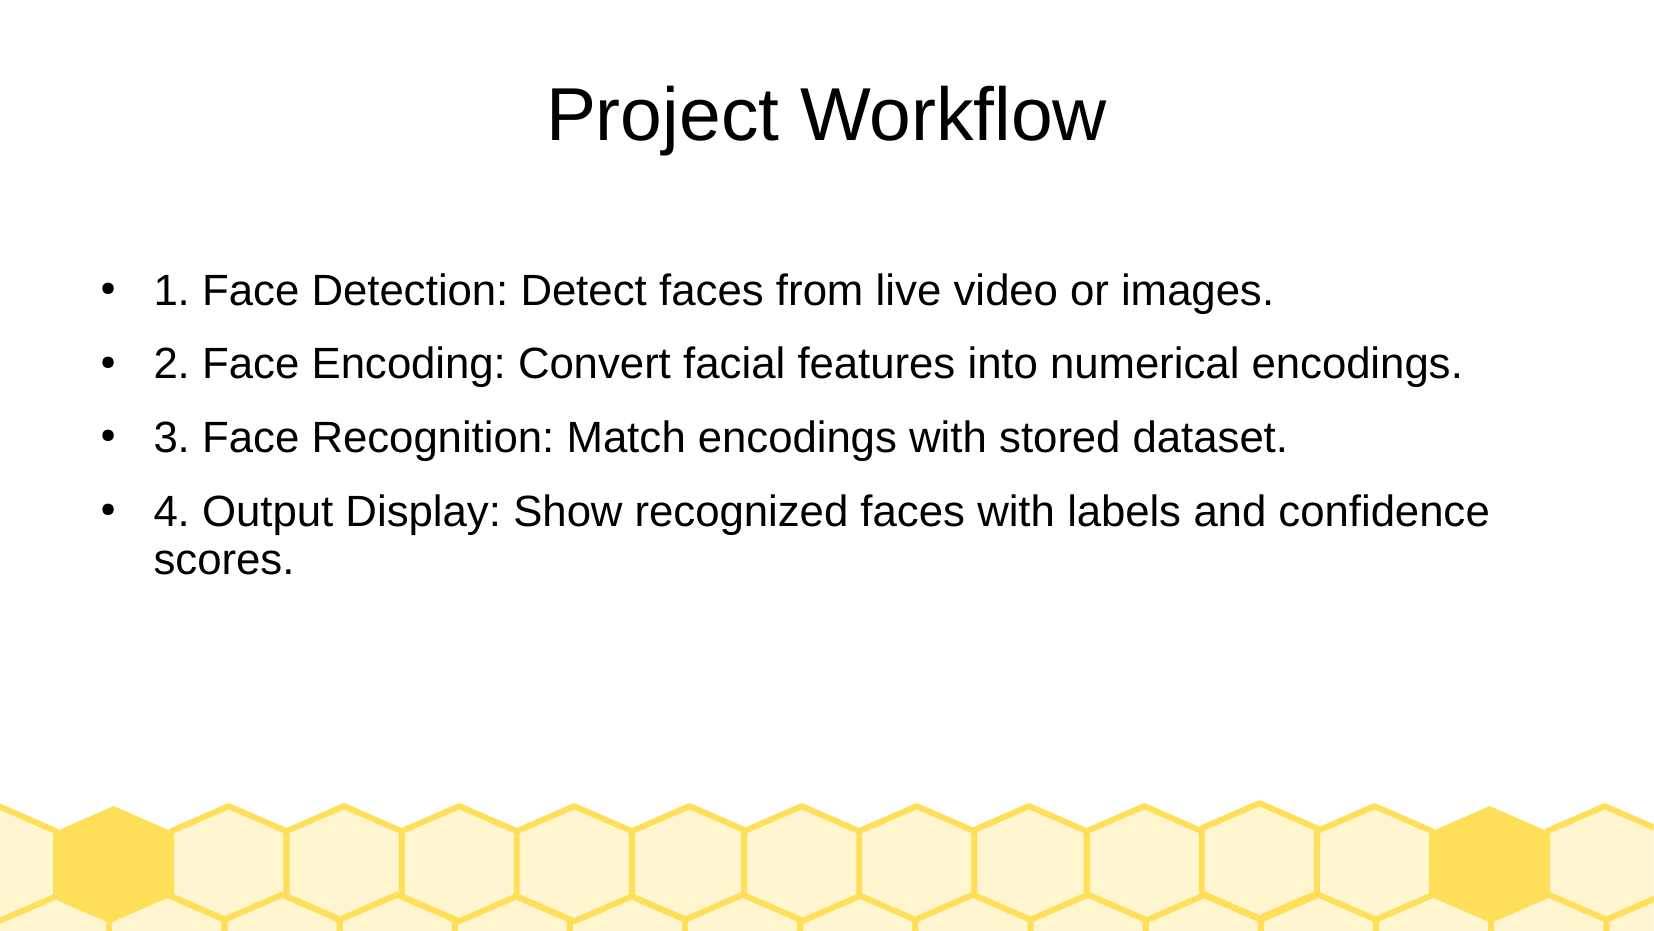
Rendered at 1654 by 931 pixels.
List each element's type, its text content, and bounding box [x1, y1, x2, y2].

list 1. Face Detection: Detect faces from live video or images. 2. Face Encoding: Convert facial features into numerical encodings. 3. Face Recognition: Match encodings with stored dataset. 4. Output Display: Show recognized faces with labels and confidence scores. [82, 217, 1571, 758]
title Project Workflow [82, 37, 1571, 193]
